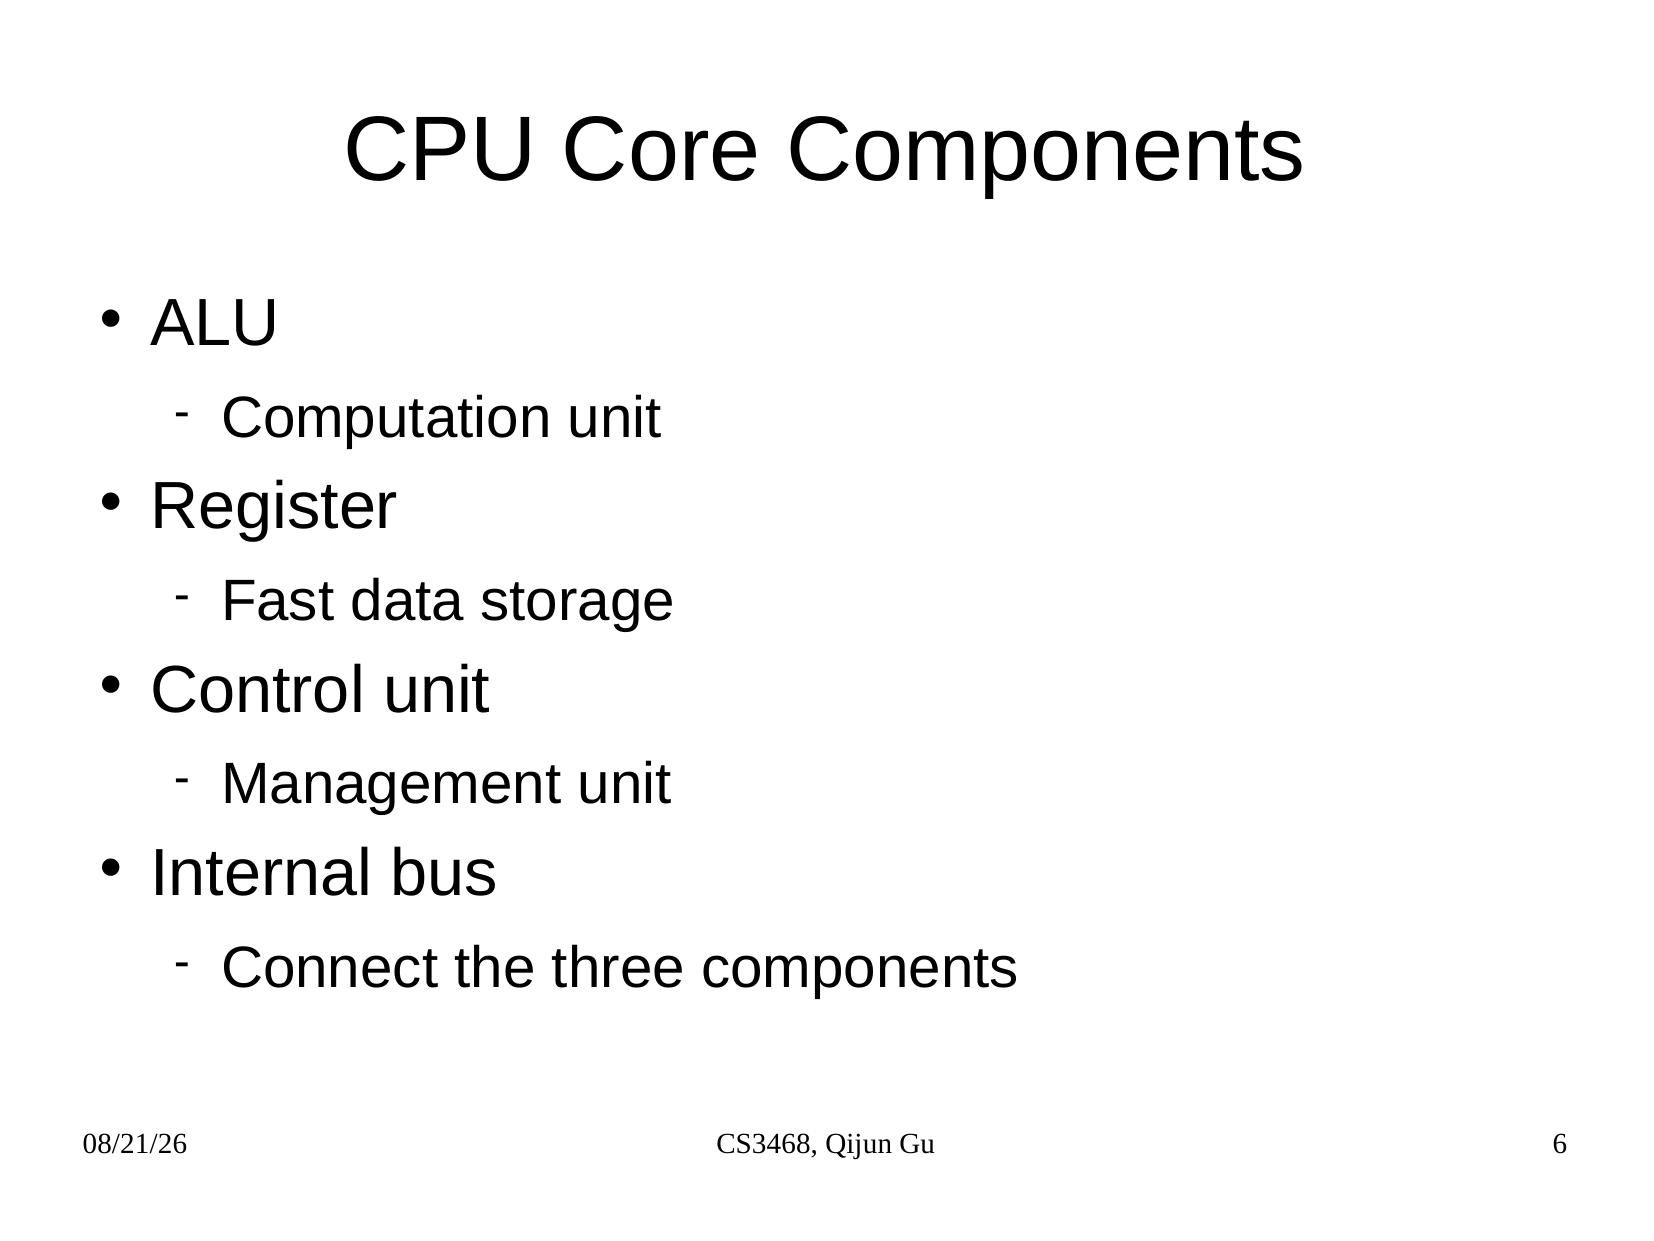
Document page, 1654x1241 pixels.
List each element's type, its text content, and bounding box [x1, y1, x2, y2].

title CPU Core Components [82, 56, 1568, 247]
list ALU Computation unit Register Fast data storage Control unit Management unit Internal bus Connect the three components [82, 290, 1568, 1092]
